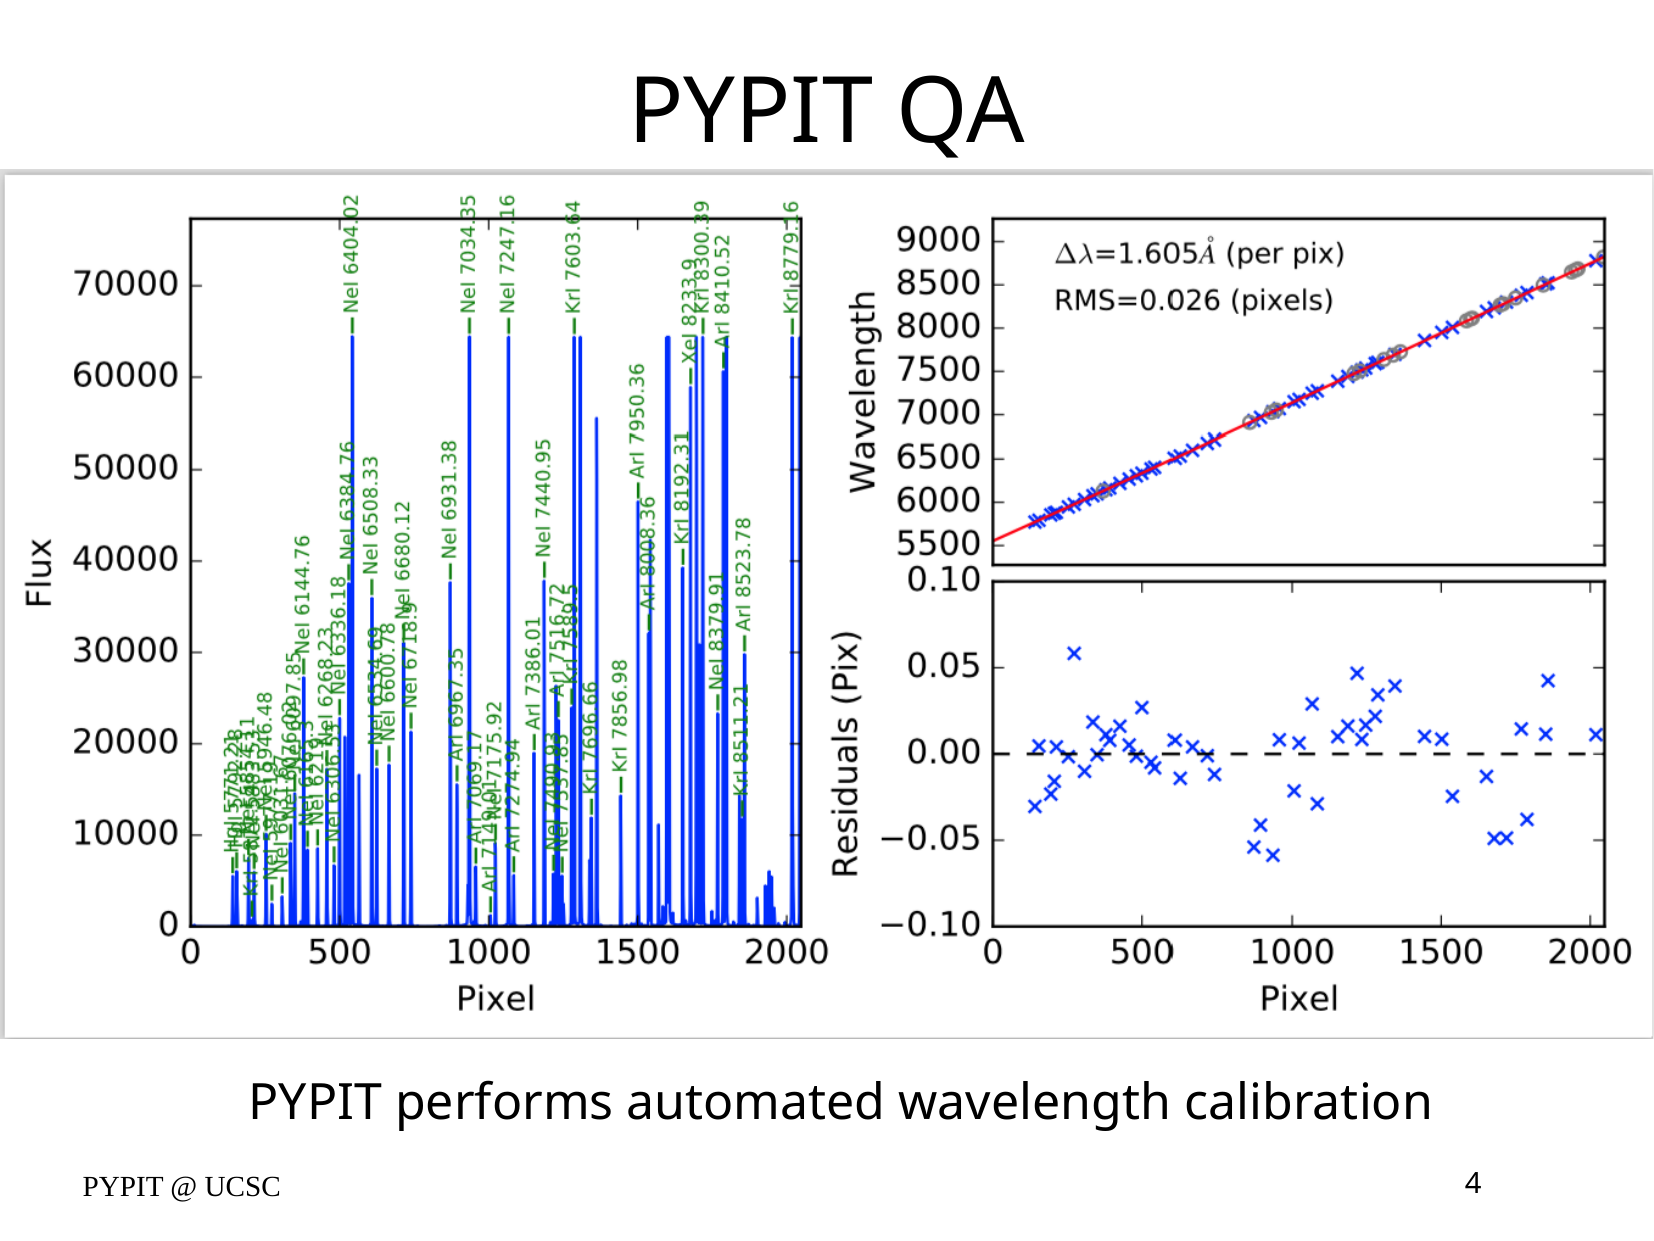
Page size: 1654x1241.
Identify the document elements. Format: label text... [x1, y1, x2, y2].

text_box PYPIT performs automated wavelength calibration [181, 1059, 1502, 1150]
title PYPIT QA [82, 47, 1571, 167]
picture [0, 169, 1654, 1039]
